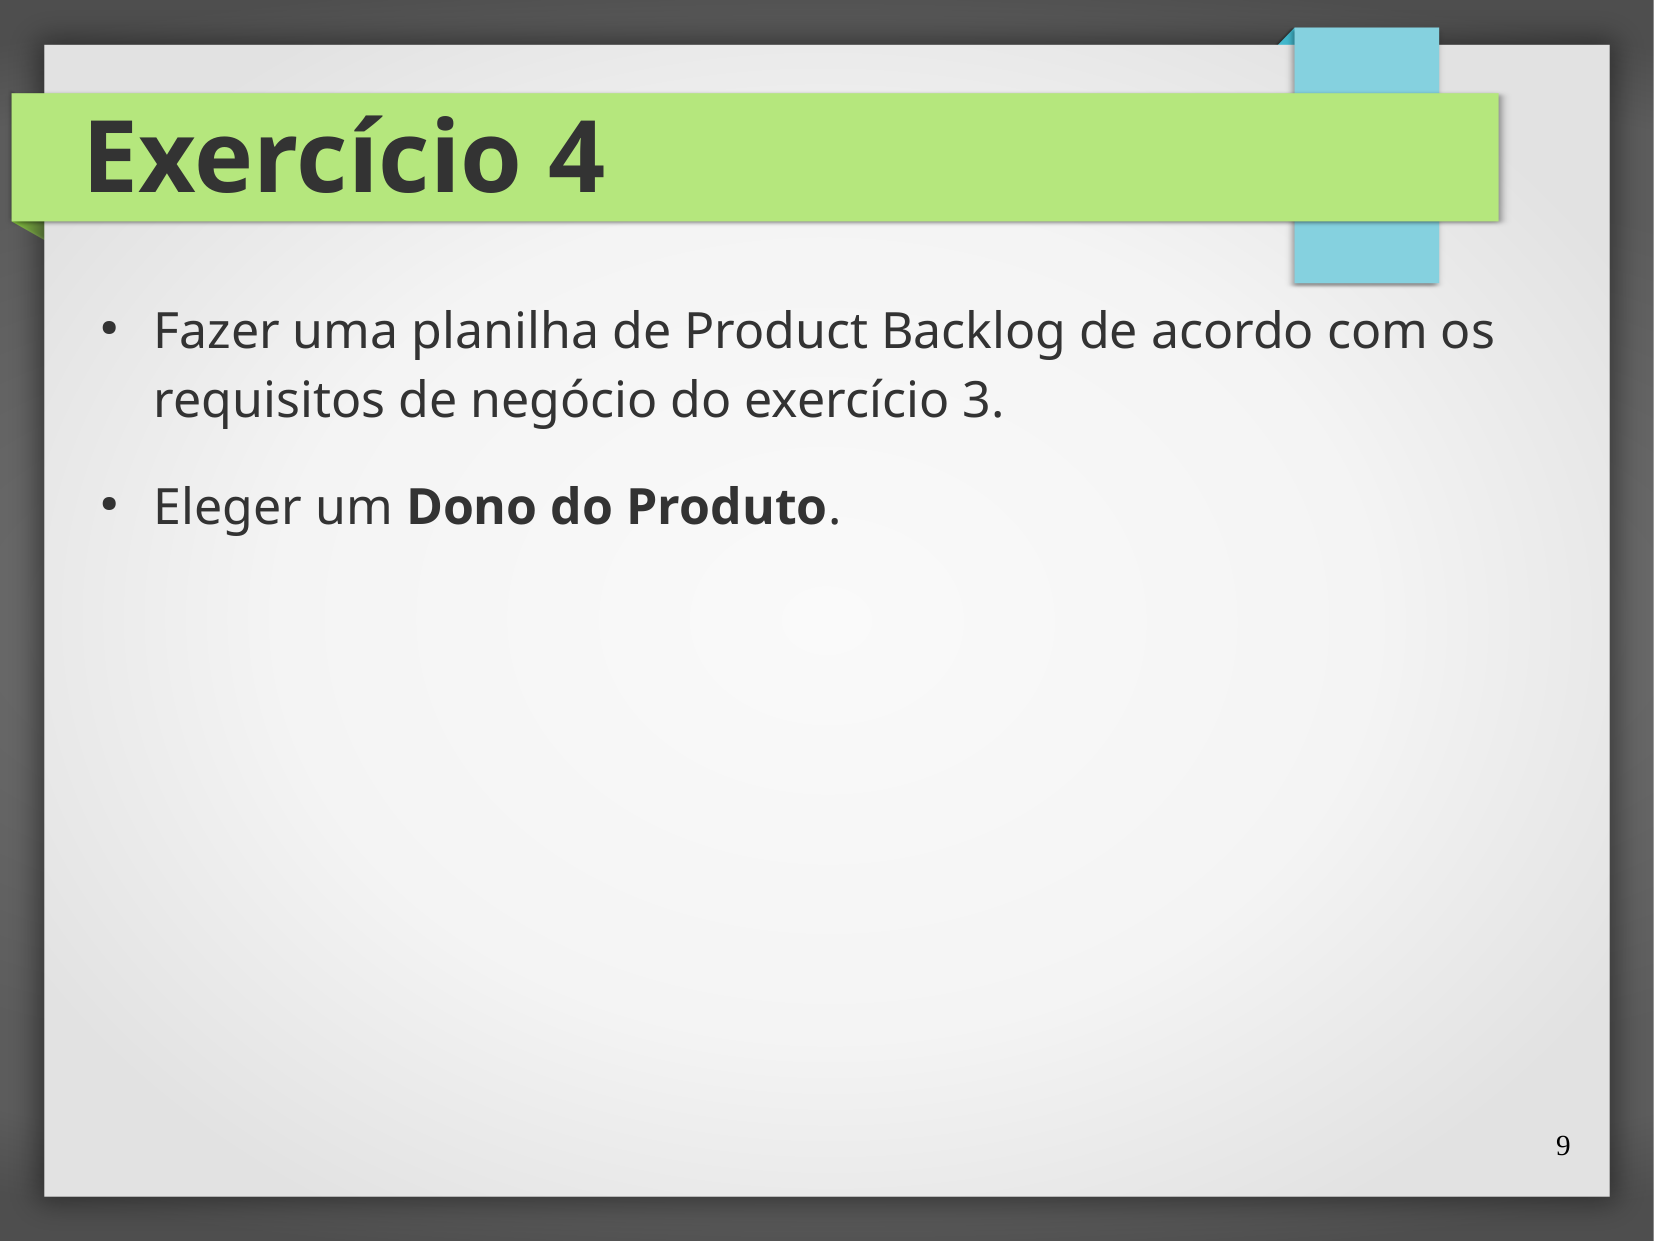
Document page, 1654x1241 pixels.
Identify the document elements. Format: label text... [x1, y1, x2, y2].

list Fazer uma planilha de Product Backlog de acordo com os requisitos de negócio do exercício 3. Eleger um Dono do Produto. [82, 295, 1571, 1015]
picture [0, 0, 1654, 1241]
title Exercício 4 [82, 94, 1264, 213]
